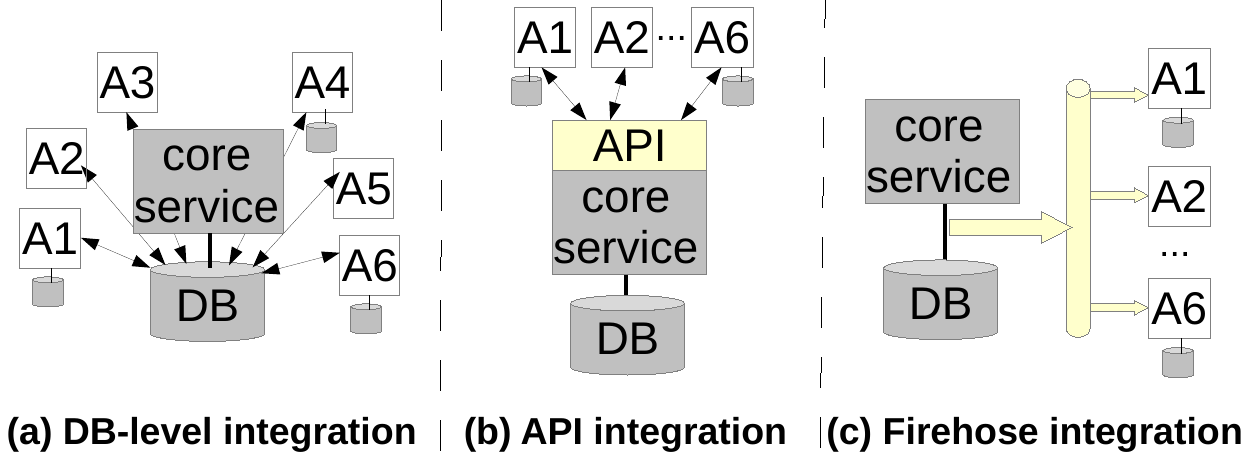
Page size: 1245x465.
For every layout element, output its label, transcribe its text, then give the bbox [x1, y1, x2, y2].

text_box [722, 79, 754, 107]
text_box (a) DB-level integration [0, 403, 434, 461]
text_box A1 [19, 208, 81, 269]
text_box A2 [26, 128, 87, 189]
text_box A1 [1148, 48, 1211, 109]
text_box DB [150, 271, 265, 342]
text_box (b) API integration [434, 403, 817, 461]
text_box A2 [631, 40, 640, 50]
text_box A2 [1148, 166, 1211, 214]
text_box A6 [731, 36, 743, 50]
text_box [350, 307, 382, 334]
text_box DB [883, 269, 998, 340]
text_box A3 [97, 52, 158, 113]
text_box API [552, 120, 707, 171]
text_box (c) Firehose integration [752, 403, 1245, 460]
text_box core service [816, 92, 1061, 210]
text_box core service [84, 121, 329, 240]
text_box ... [1144, 214, 1231, 272]
text_box A6 [339, 235, 400, 296]
text_box A5 [333, 158, 394, 219]
text_box [306, 127, 337, 153]
text_box [511, 80, 542, 107]
text_box A6 [691, 7, 754, 68]
text_box A2 [591, 7, 653, 68]
text_box [1162, 351, 1194, 378]
text_box core service [503, 163, 748, 281]
text_box A6 [1148, 278, 1211, 339]
text_box DB [570, 304, 685, 376]
text_box [949, 87, 1149, 338]
text_box [32, 280, 64, 307]
text_box [1162, 121, 1194, 148]
text_box ... [640, 0, 728, 56]
text_box A1 [514, 7, 576, 68]
text_box A4 [292, 52, 353, 113]
